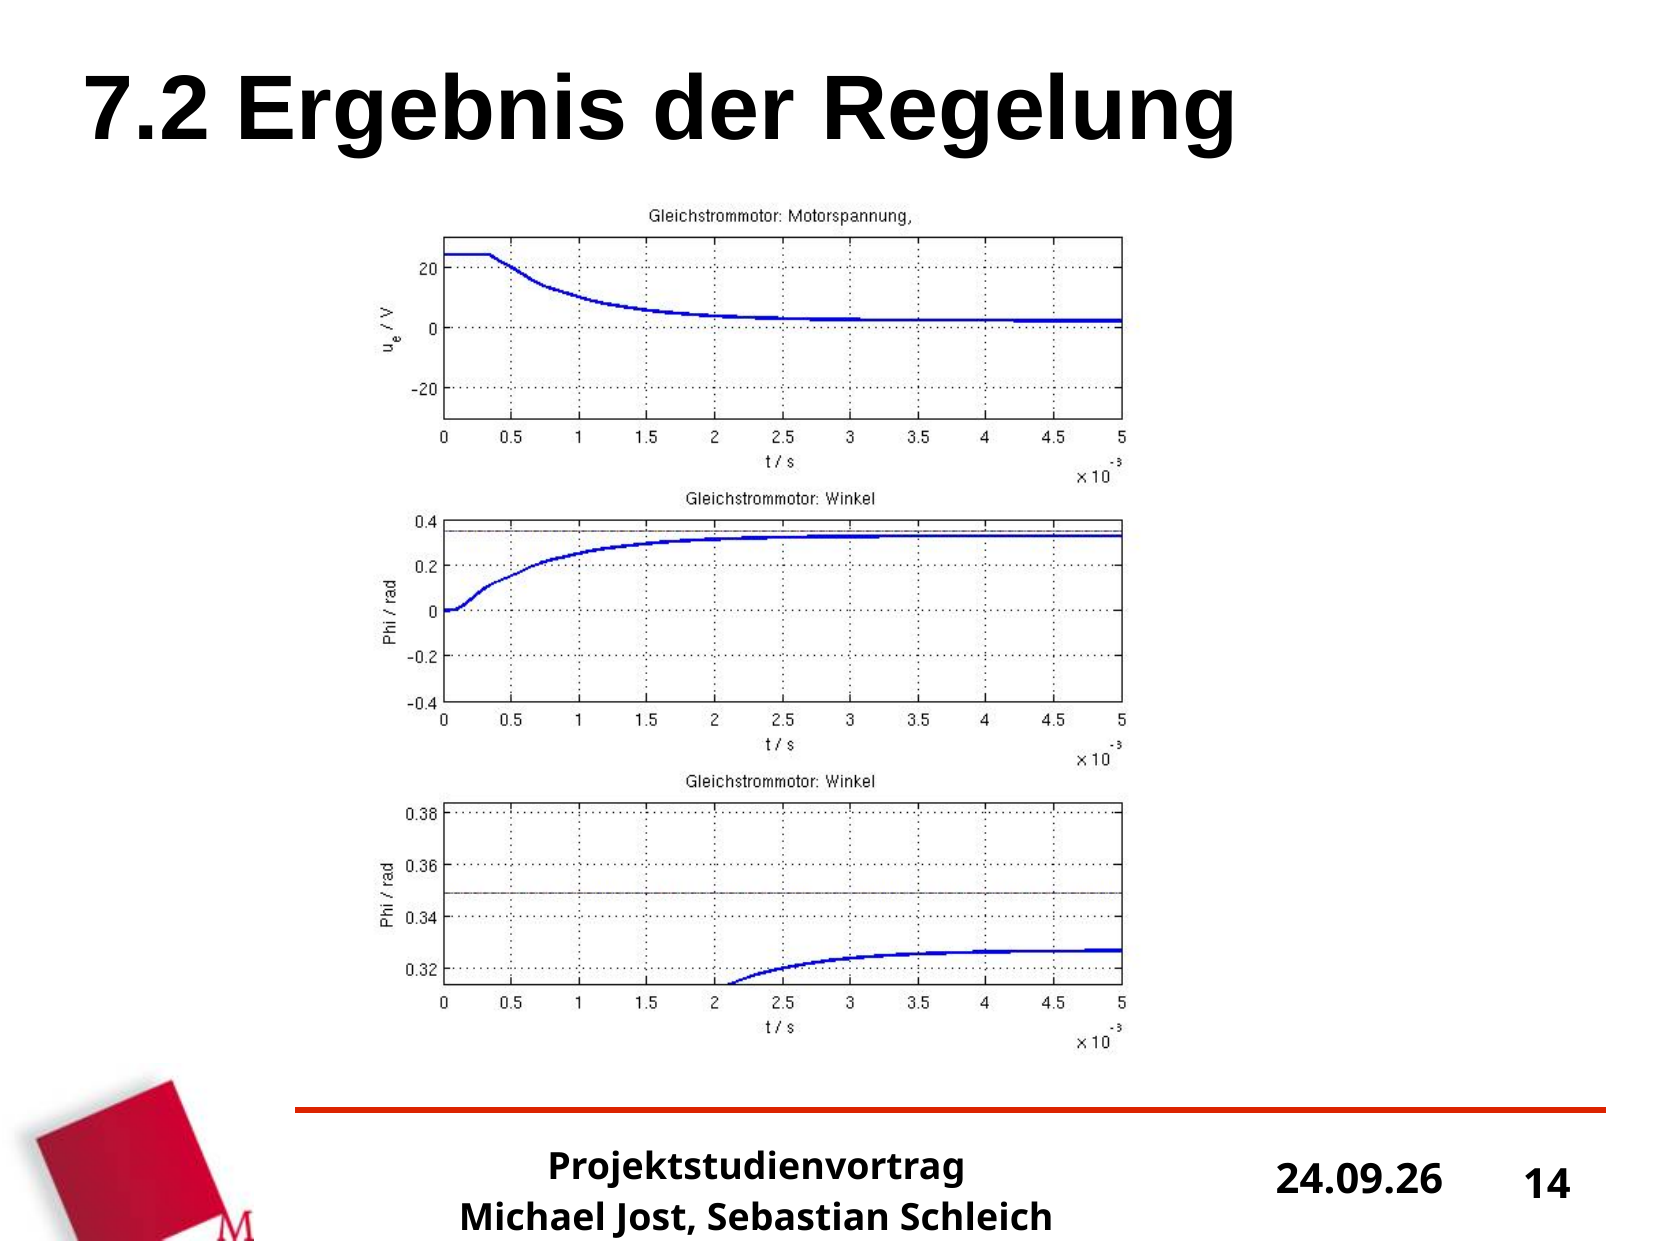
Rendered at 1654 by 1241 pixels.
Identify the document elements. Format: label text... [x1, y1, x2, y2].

title 7.2 Ergebnis der Regelung [82, 49, 1572, 166]
picture [330, 159, 1205, 1103]
picture [2, 1063, 254, 1241]
